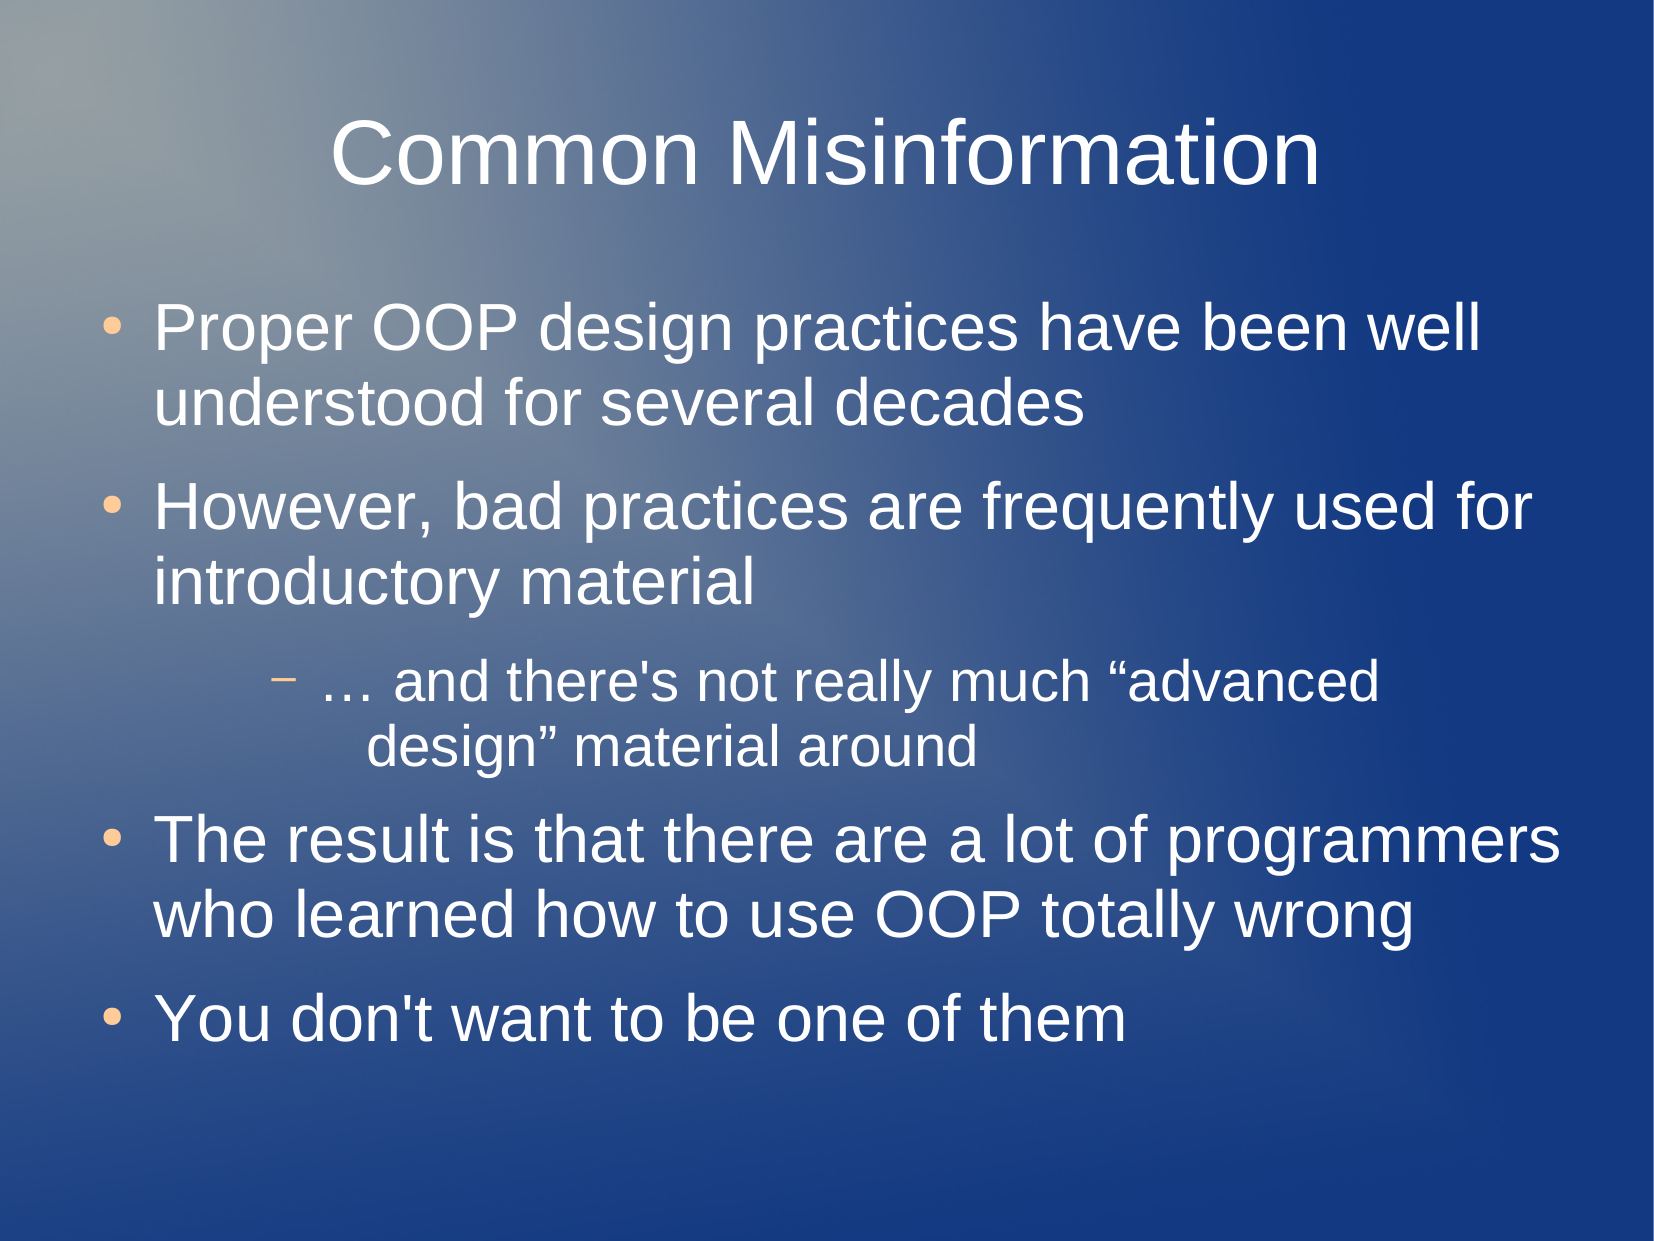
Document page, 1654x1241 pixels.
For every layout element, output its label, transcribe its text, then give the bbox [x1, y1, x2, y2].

title Common Misinformation [82, 49, 1571, 257]
picture [0, 0, 1654, 1241]
list Proper OOP design practices have been well understood for several decades However, bad practices are frequently used for introductory material … and there's not really much “advanced design” material around The result is that there are a lot of programmers who learned how to use OOP totally wrong You don't want to be one of them [82, 290, 1571, 1109]
